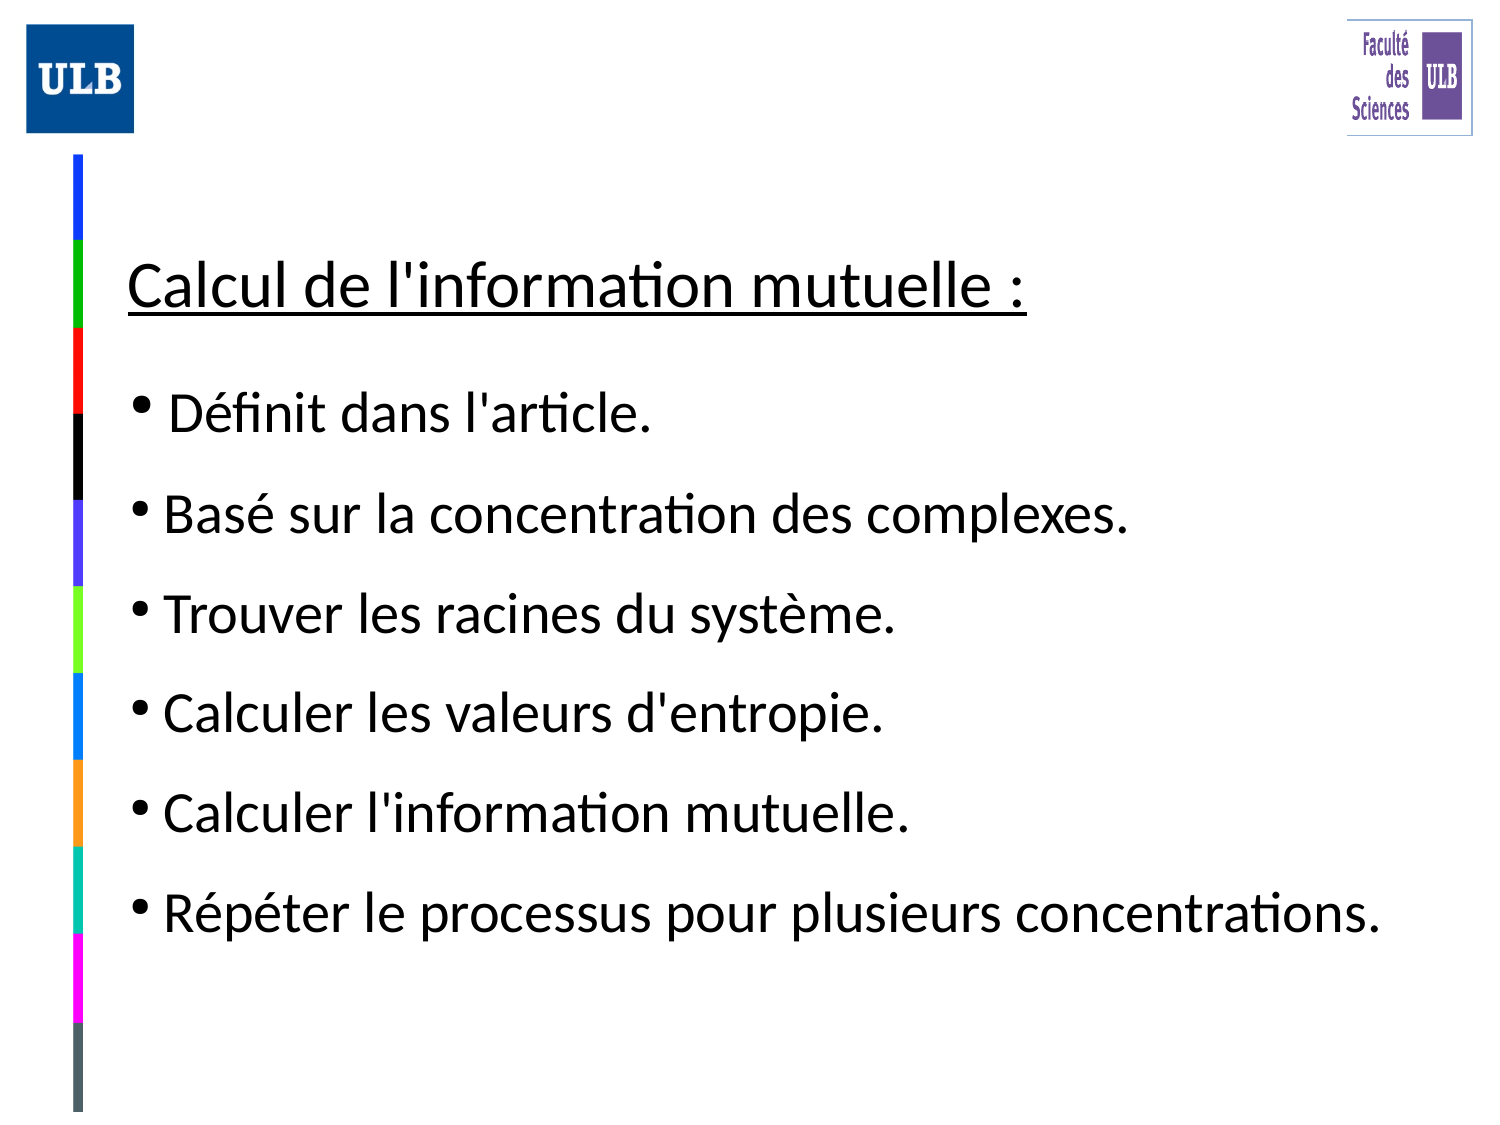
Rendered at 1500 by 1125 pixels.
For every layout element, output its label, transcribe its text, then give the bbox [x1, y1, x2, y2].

title Calcul de l'information mutuelle : [112, 160, 1388, 402]
subtitle Définit dans l'article. Basé sur la concentration des complexes. Trouver les racines du système. Calculer les valeurs d'entropie. Calculer l'information mutuelle. Répéter le processus pour plusieurs concentrations. [129, 366, 1465, 1087]
picture [7, 24, 142, 143]
picture [74, 155, 83, 1111]
picture [1345, 21, 1471, 135]
